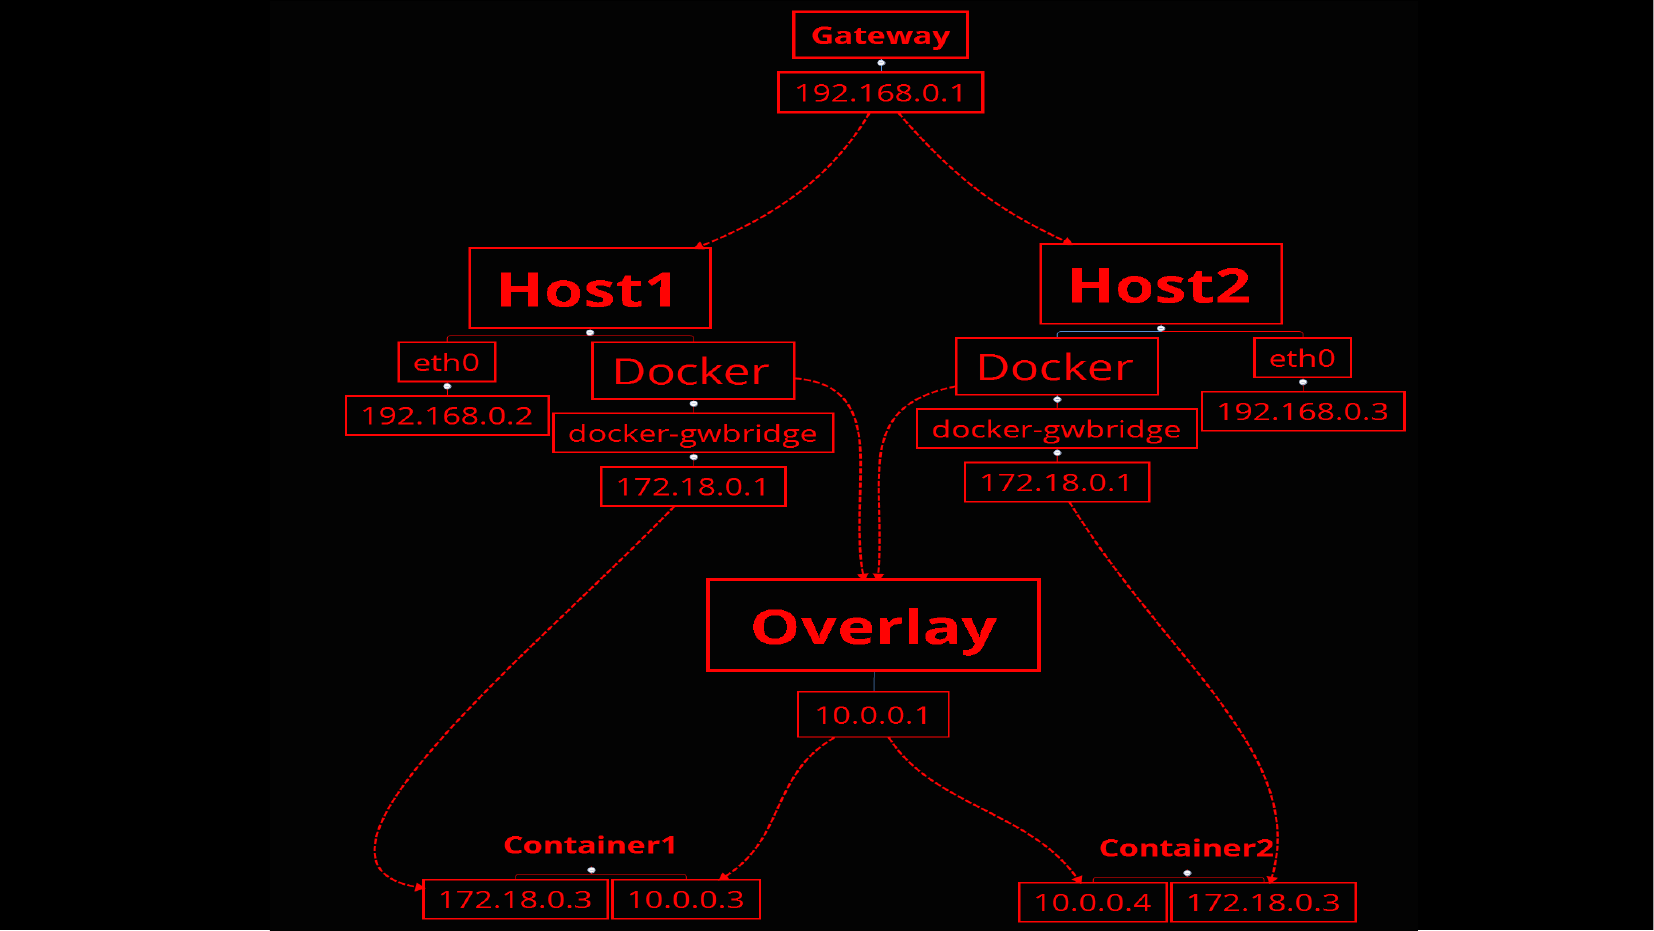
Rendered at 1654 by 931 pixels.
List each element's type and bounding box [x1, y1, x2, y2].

picture [269, 1, 1418, 931]
